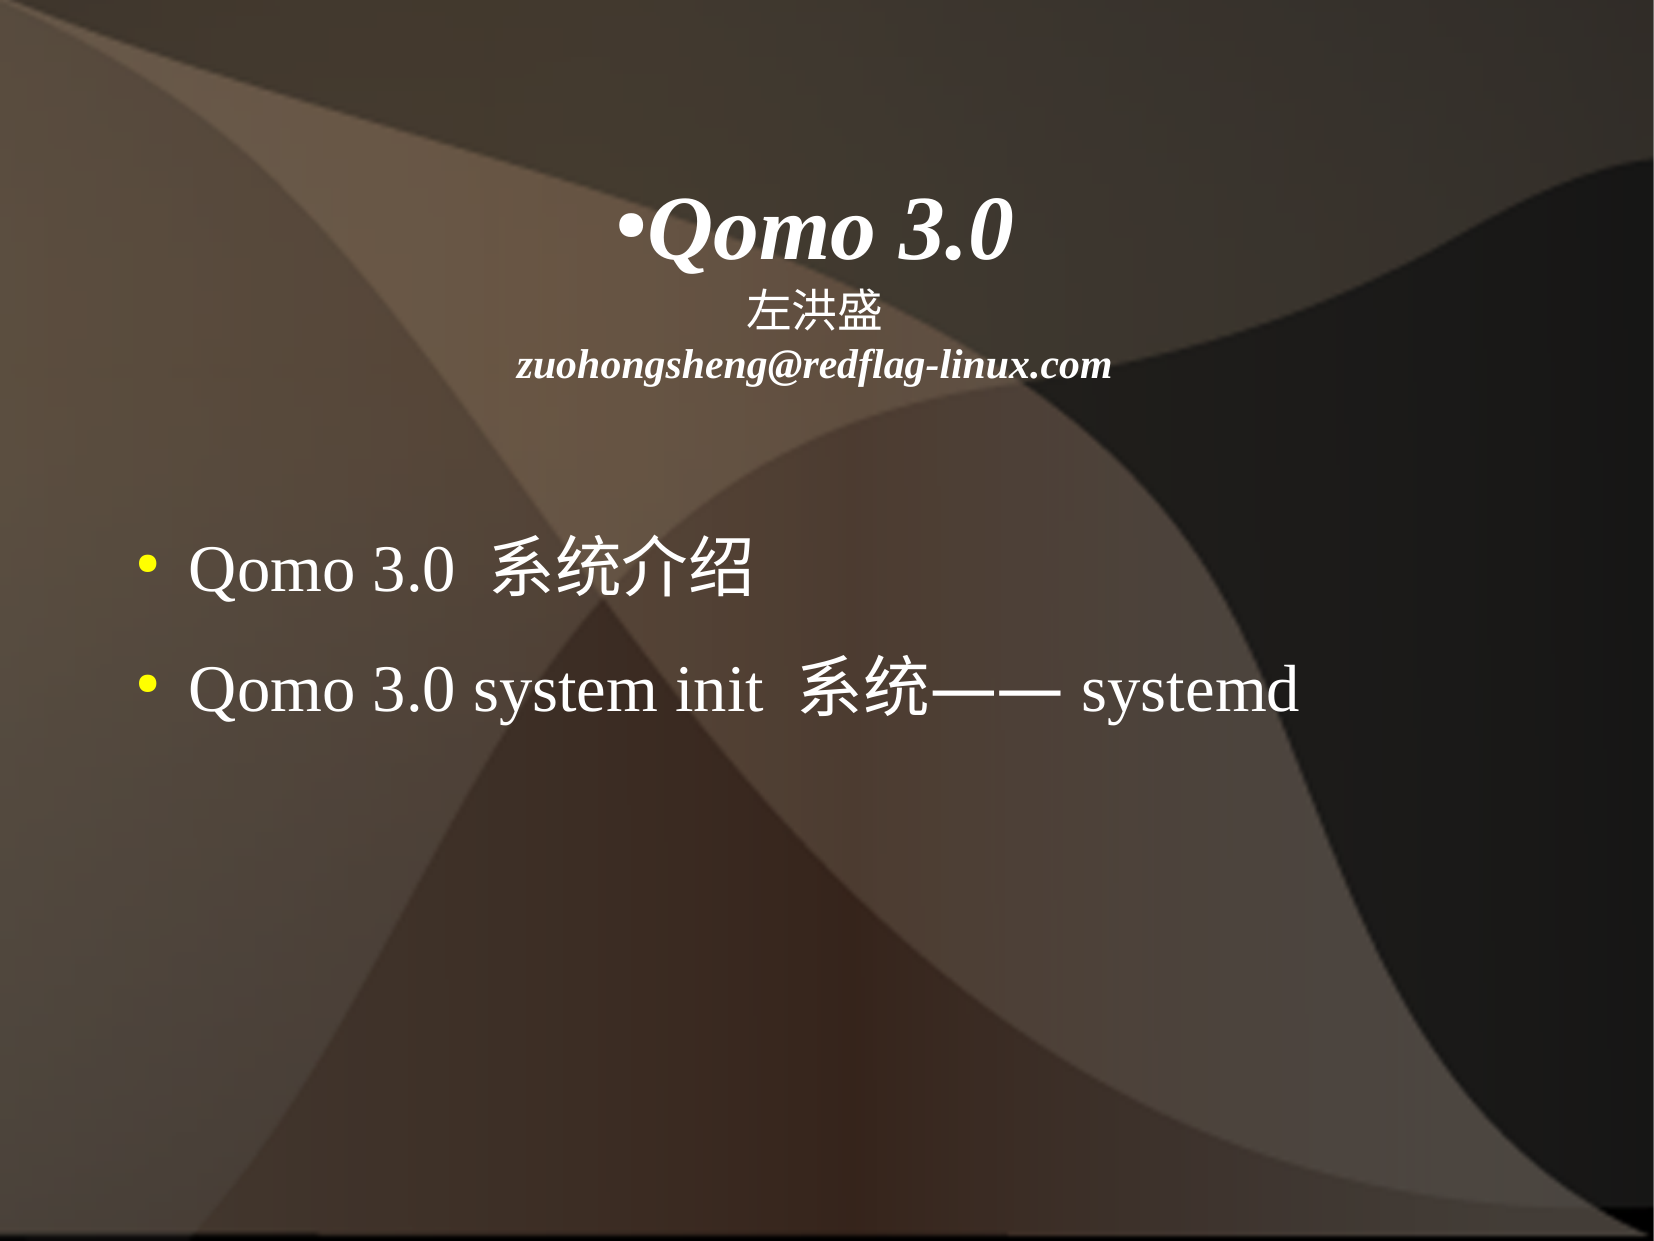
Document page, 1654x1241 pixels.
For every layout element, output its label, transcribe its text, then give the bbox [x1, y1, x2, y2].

list Qomo 3.0 系统介绍 Qomo 3.0 system init 系统——systemd [118, 519, 1465, 1134]
title Qomo 3.0 左洪盛 zuohongsheng@redflag-linux.com [70, 161, 1559, 404]
picture [0, 0, 1654, 1241]
